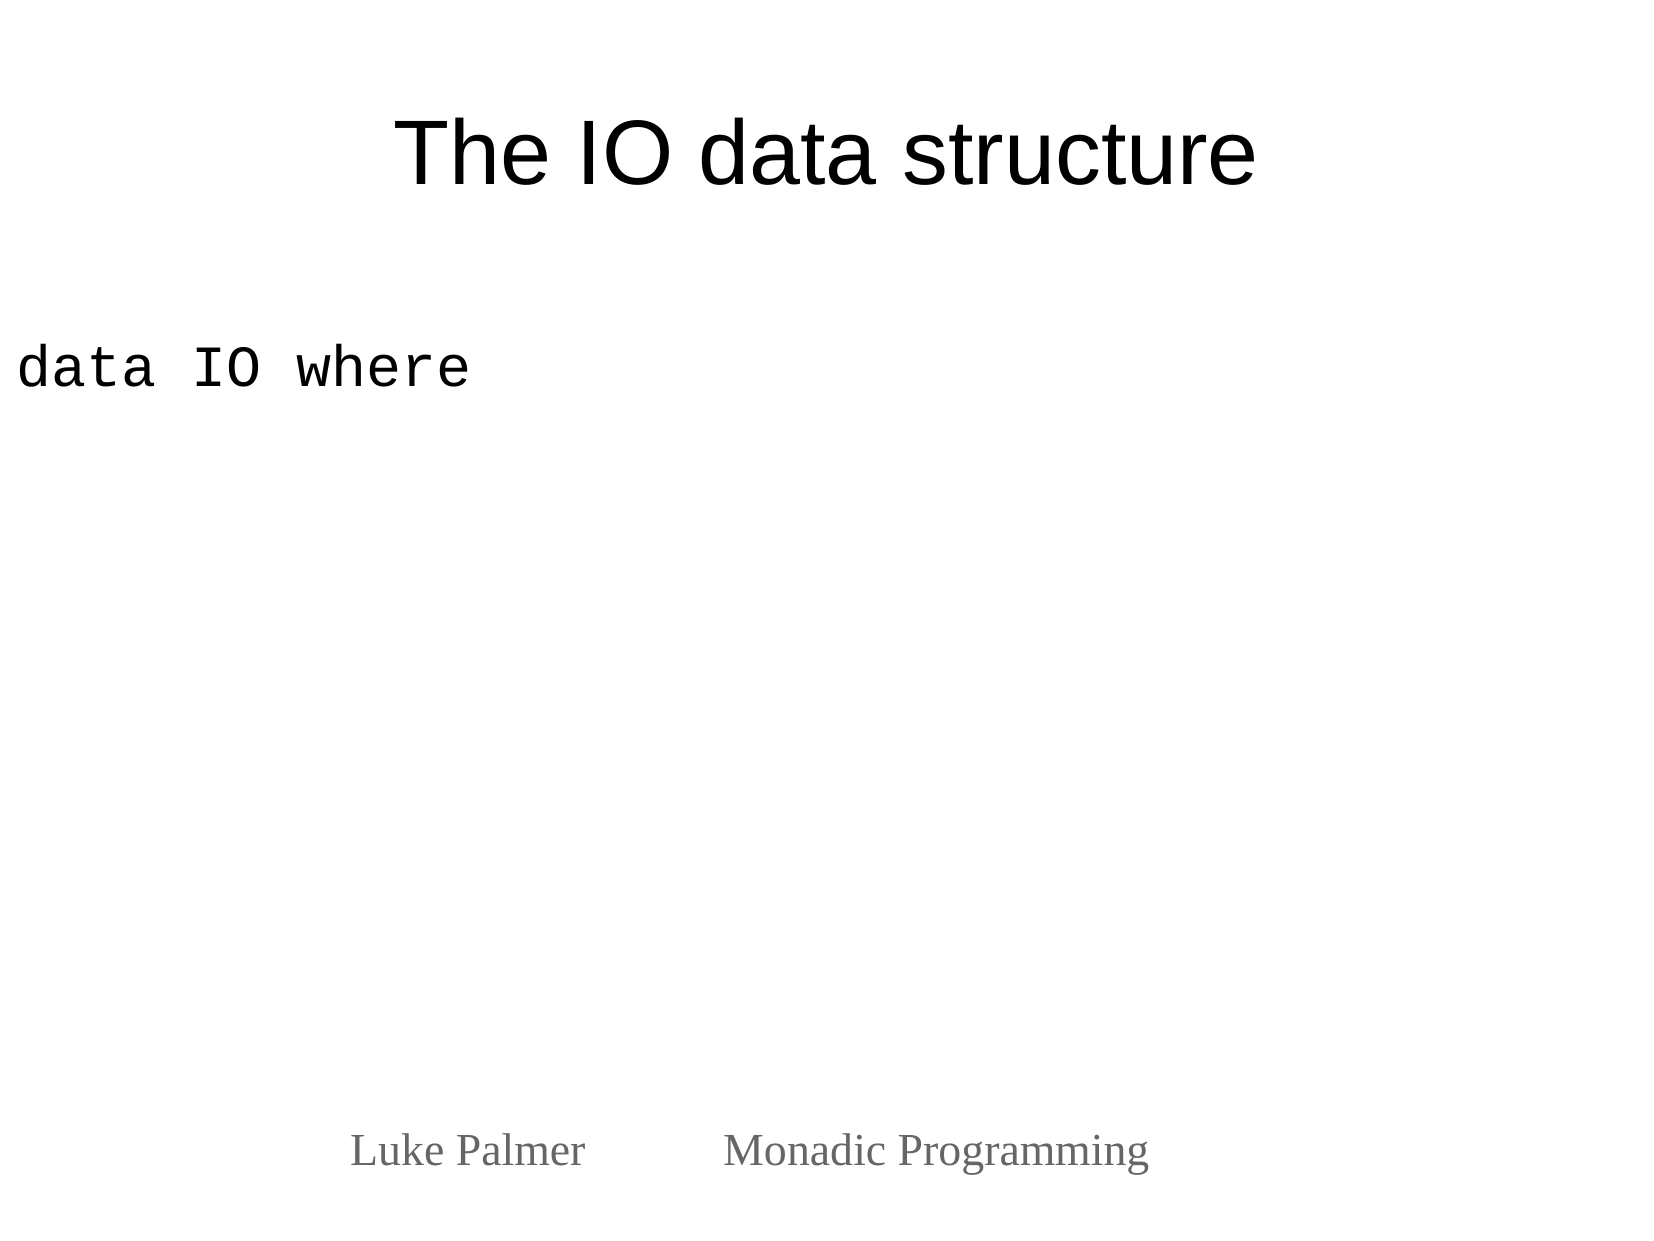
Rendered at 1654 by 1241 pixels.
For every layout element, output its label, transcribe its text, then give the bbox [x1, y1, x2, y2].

text_box data IO where [0, 328, 1576, 413]
title The IO data structure [82, 49, 1571, 257]
